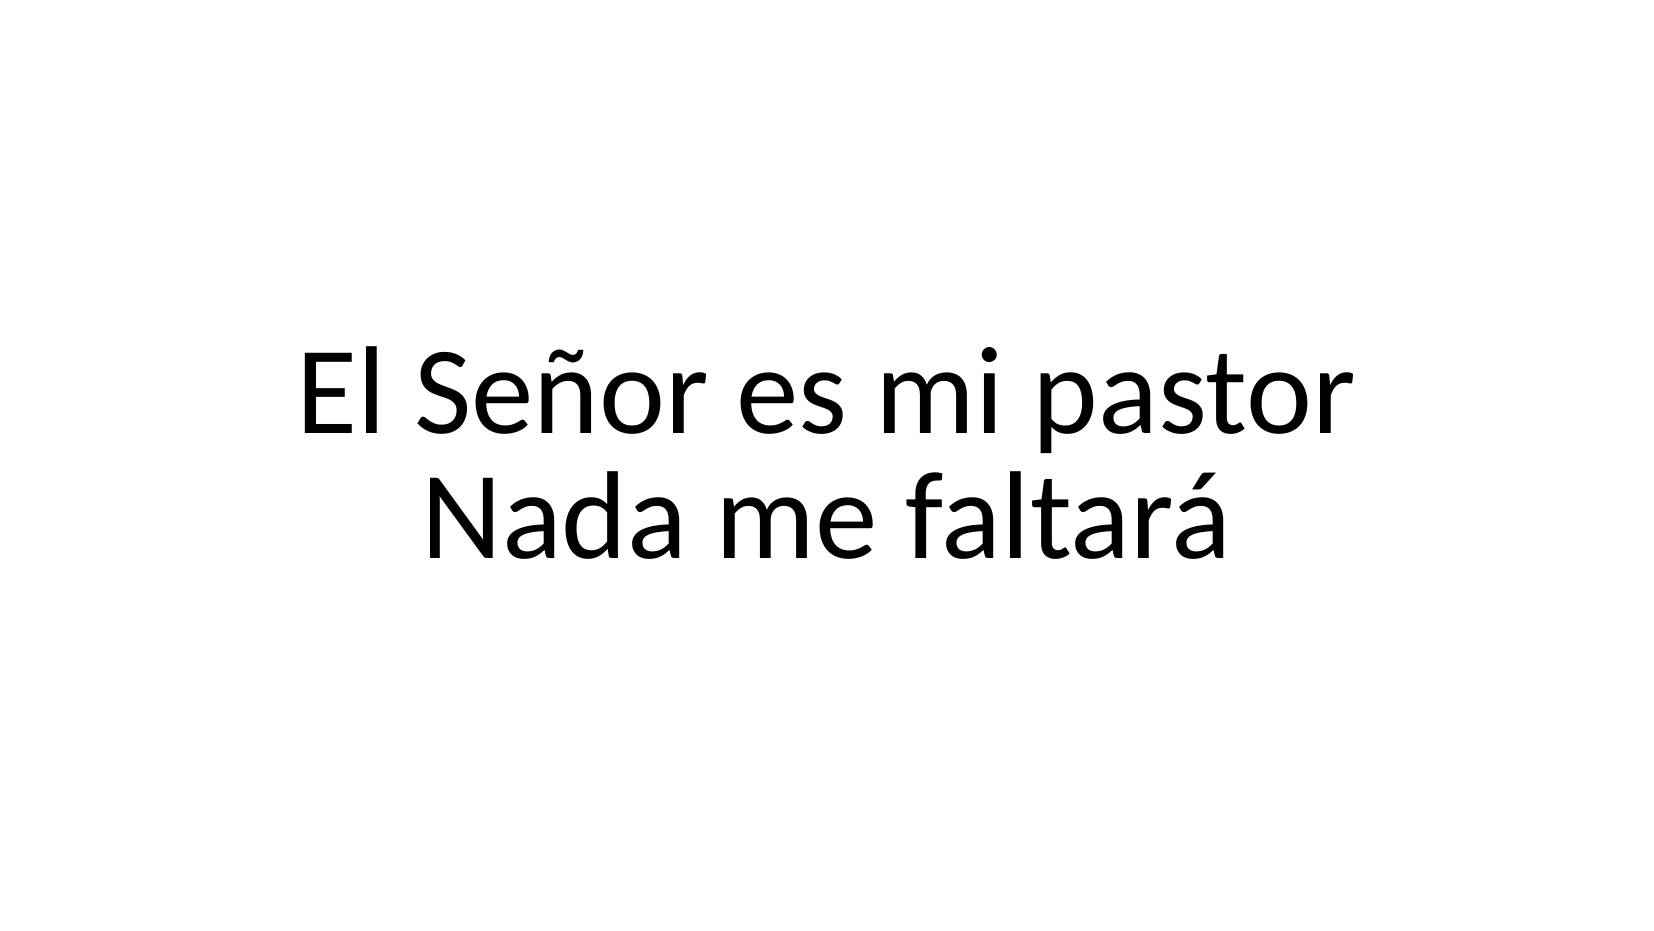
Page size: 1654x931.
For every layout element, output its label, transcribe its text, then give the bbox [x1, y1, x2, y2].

title El Señor es mi pastor Nada me faltará [0, 0, 1654, 931]
